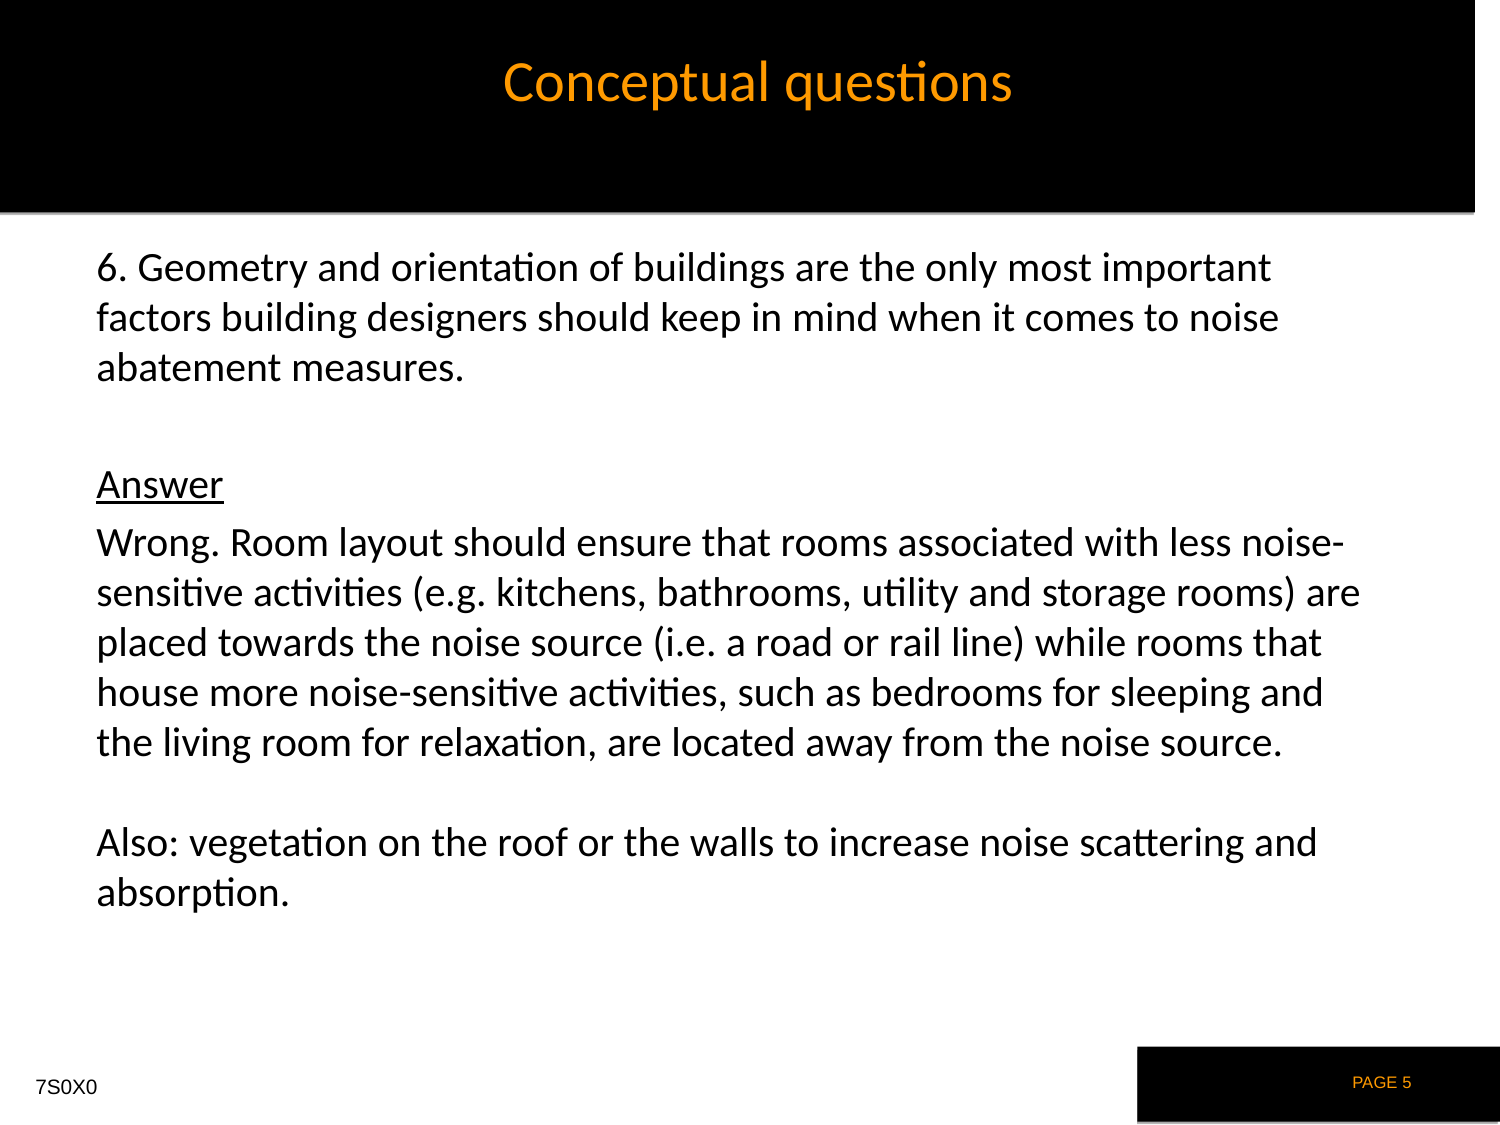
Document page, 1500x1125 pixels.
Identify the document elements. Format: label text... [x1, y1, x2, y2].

text_box [0, 0, 1475, 213]
list 6. Geometry and orientation of buildings are the only most important factors building designers should keep in mind when it comes to noise abatement measures. Answer Wrong. Room layout should ensure that rooms associated with less noise-sensitive activities (e.g. kitchens, bathrooms, utility and storage rooms) are placed towards the noise source (i.e. a road or rail line) while rooms that house more noise-sensitive activities, such as bedrooms for sleeping and the living room for relaxation, are located away from the noise source. Also: vegetation on the roof or the walls to increase noise scattering and absorption. [81, 232, 1394, 736]
text_box PAGE 5 [1352, 1066, 1453, 1098]
text_box [1137, 1046, 1500, 1122]
title Conceptual questions [100, 35, 1417, 187]
text_box 7S0X0 [35, 1070, 626, 1102]
